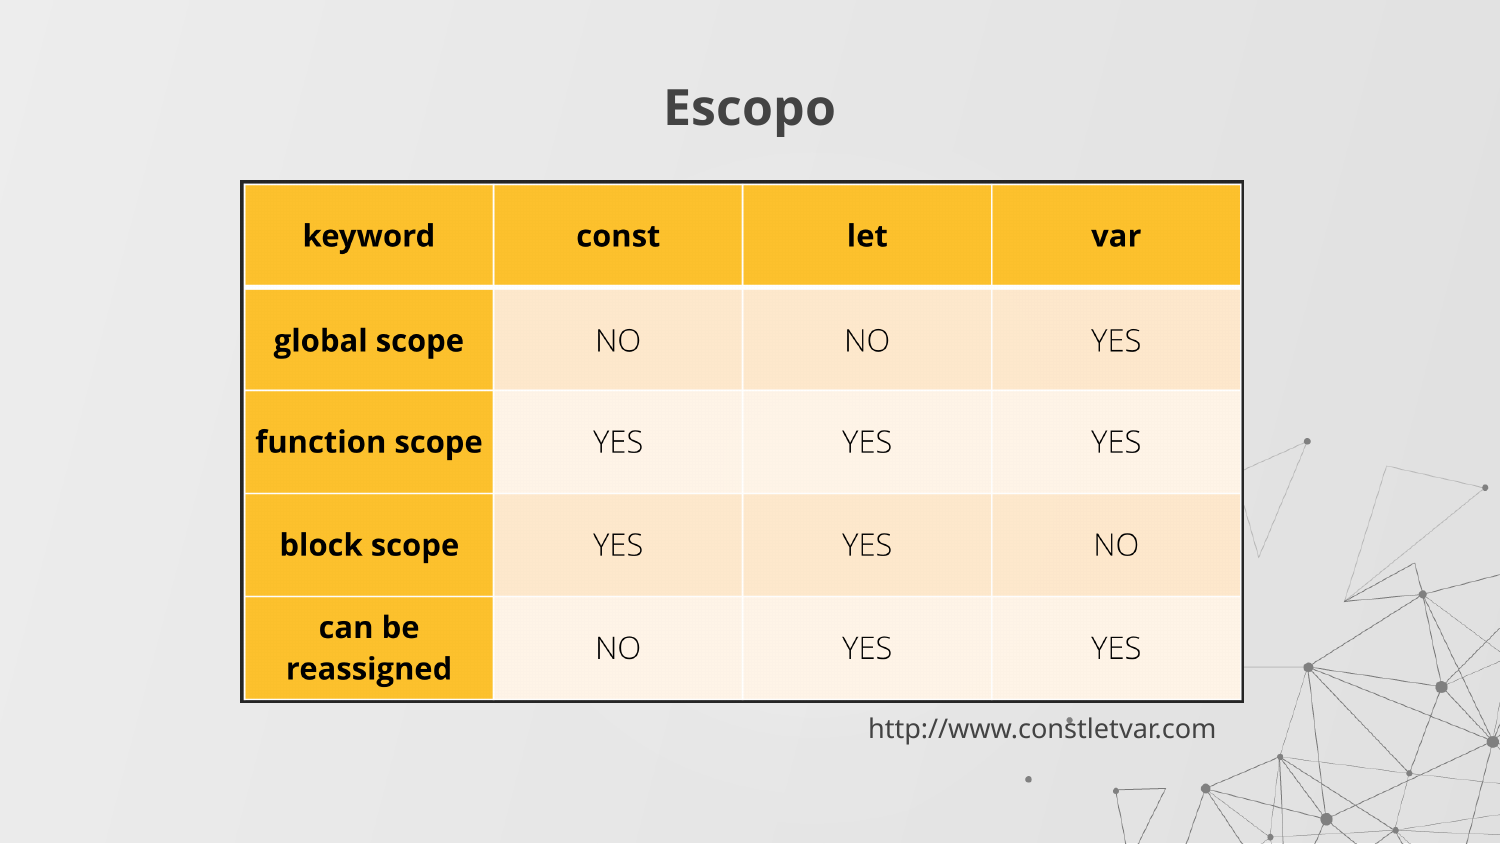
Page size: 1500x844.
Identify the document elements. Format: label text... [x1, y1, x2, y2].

picture [0, 0, 1500, 844]
title Escopo [60, 60, 1441, 216]
text_box http://www.constletvar.com [338, 702, 1239, 749]
